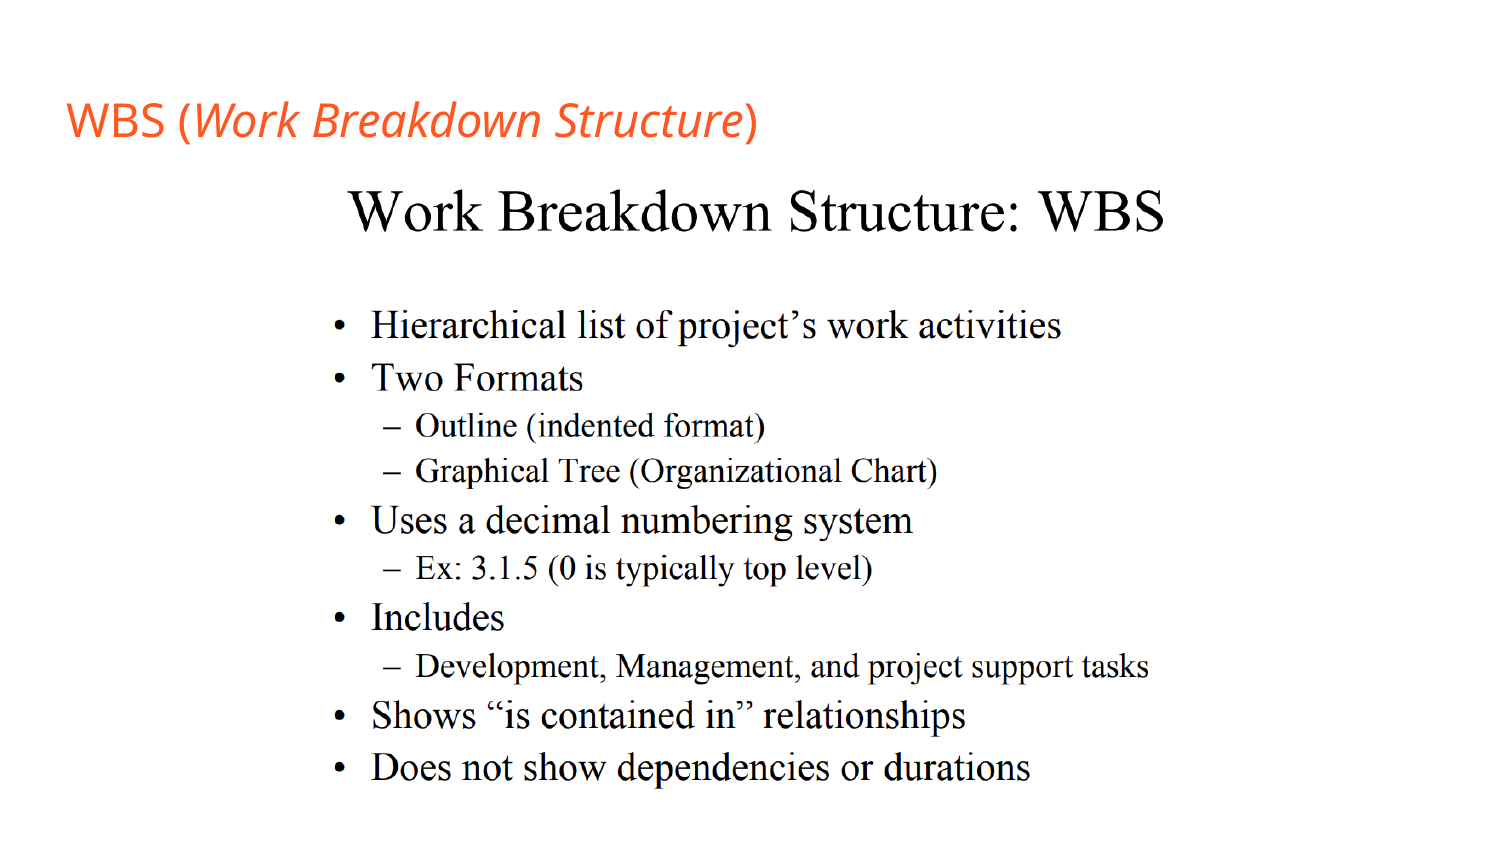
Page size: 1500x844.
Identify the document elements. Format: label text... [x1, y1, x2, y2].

title WBS (Work Breakdown Structure) [51, 72, 1449, 167]
picture [301, 166, 1199, 794]
